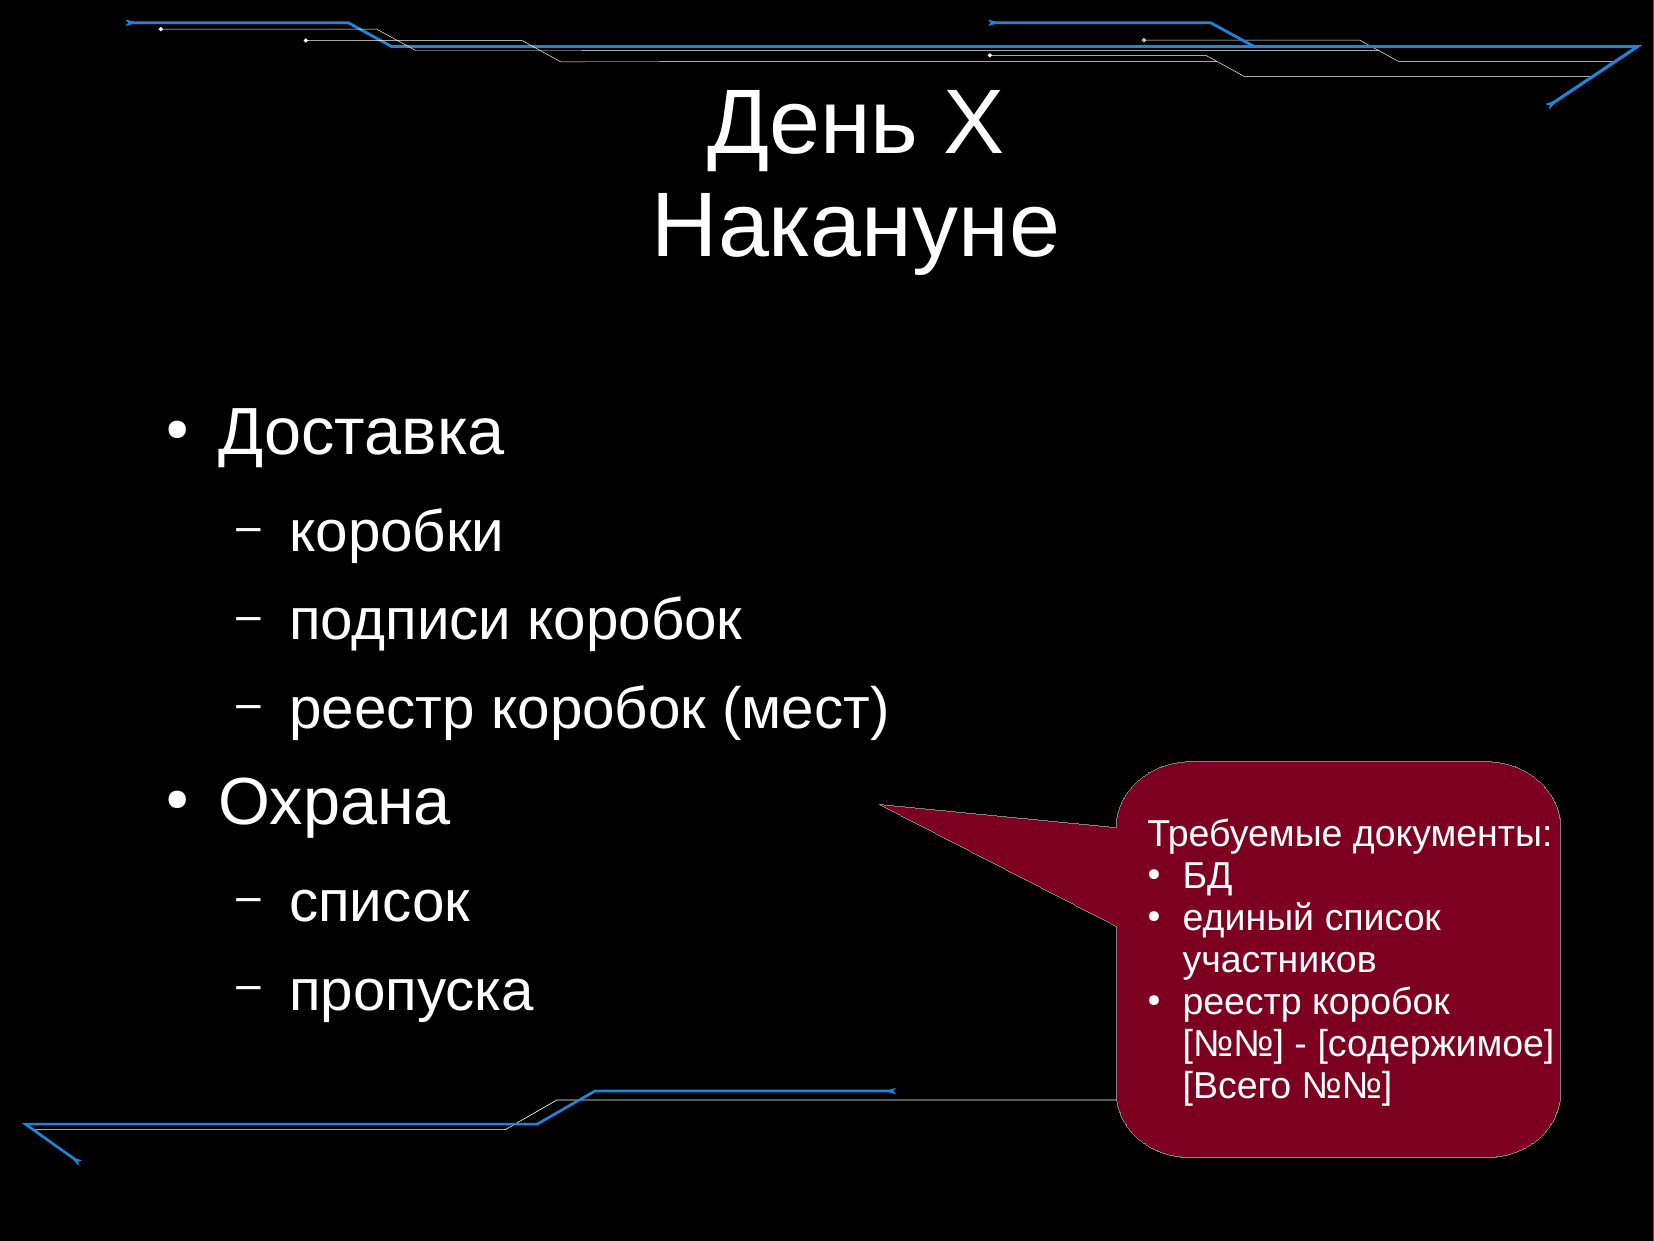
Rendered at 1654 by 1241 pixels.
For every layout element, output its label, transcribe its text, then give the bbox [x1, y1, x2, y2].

text_box Требуемые документы: БД единый список участников реестр коробок [№№] - [содержимое] [Всего №№] [879, 761, 1561, 1158]
list Доставка коробки подписи коробок реестр коробок (мест) Охрана список пропуска [147, 289, 1565, 1023]
title День Х Накануне [147, 70, 1565, 276]
